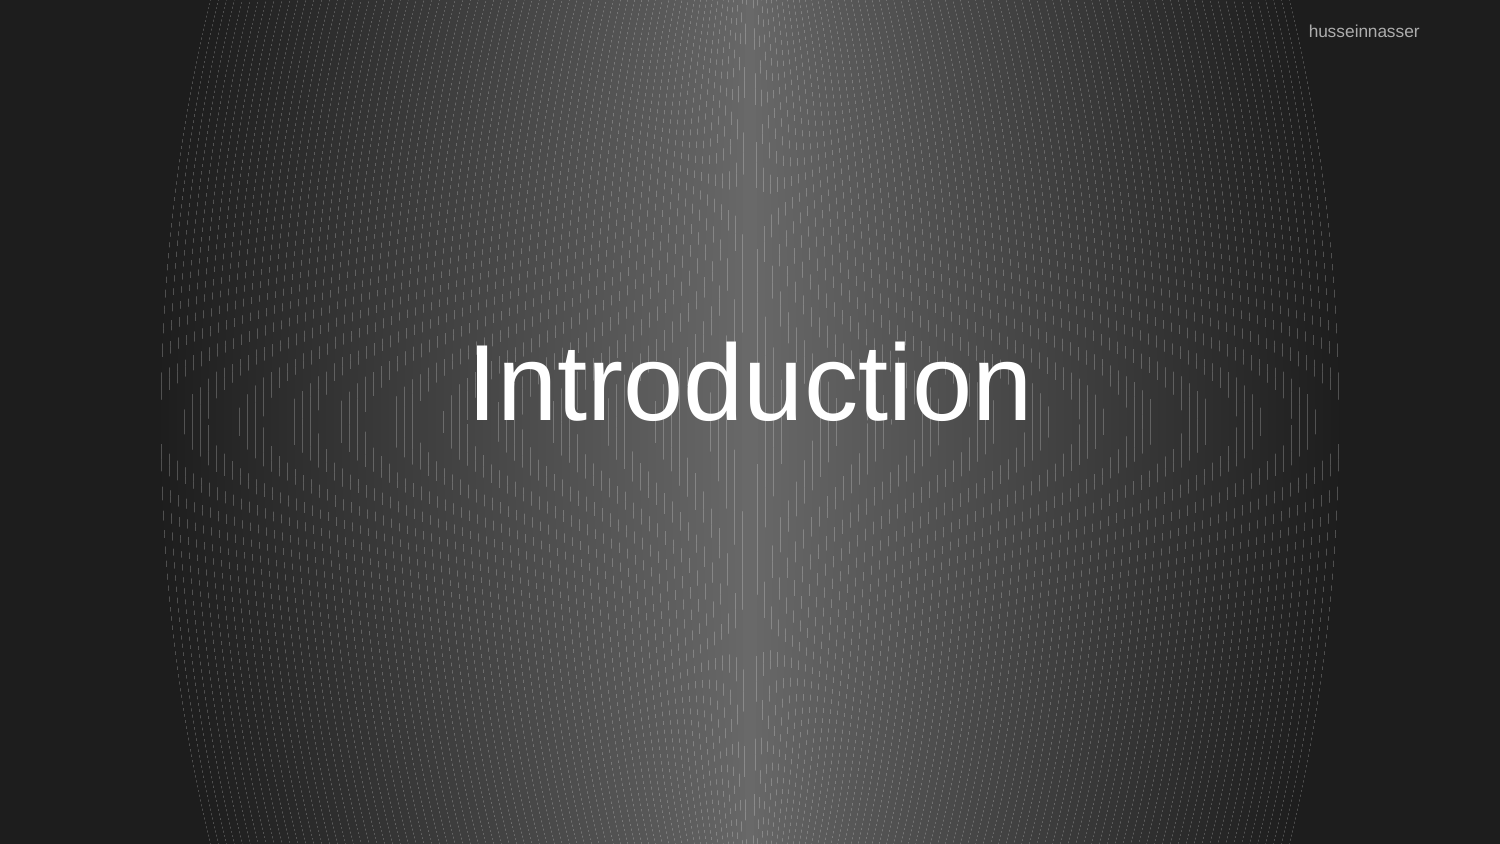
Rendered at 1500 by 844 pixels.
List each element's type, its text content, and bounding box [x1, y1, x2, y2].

subtitle husseinnasser [1236, 11, 1492, 53]
title Introduction [51, 122, 1449, 459]
